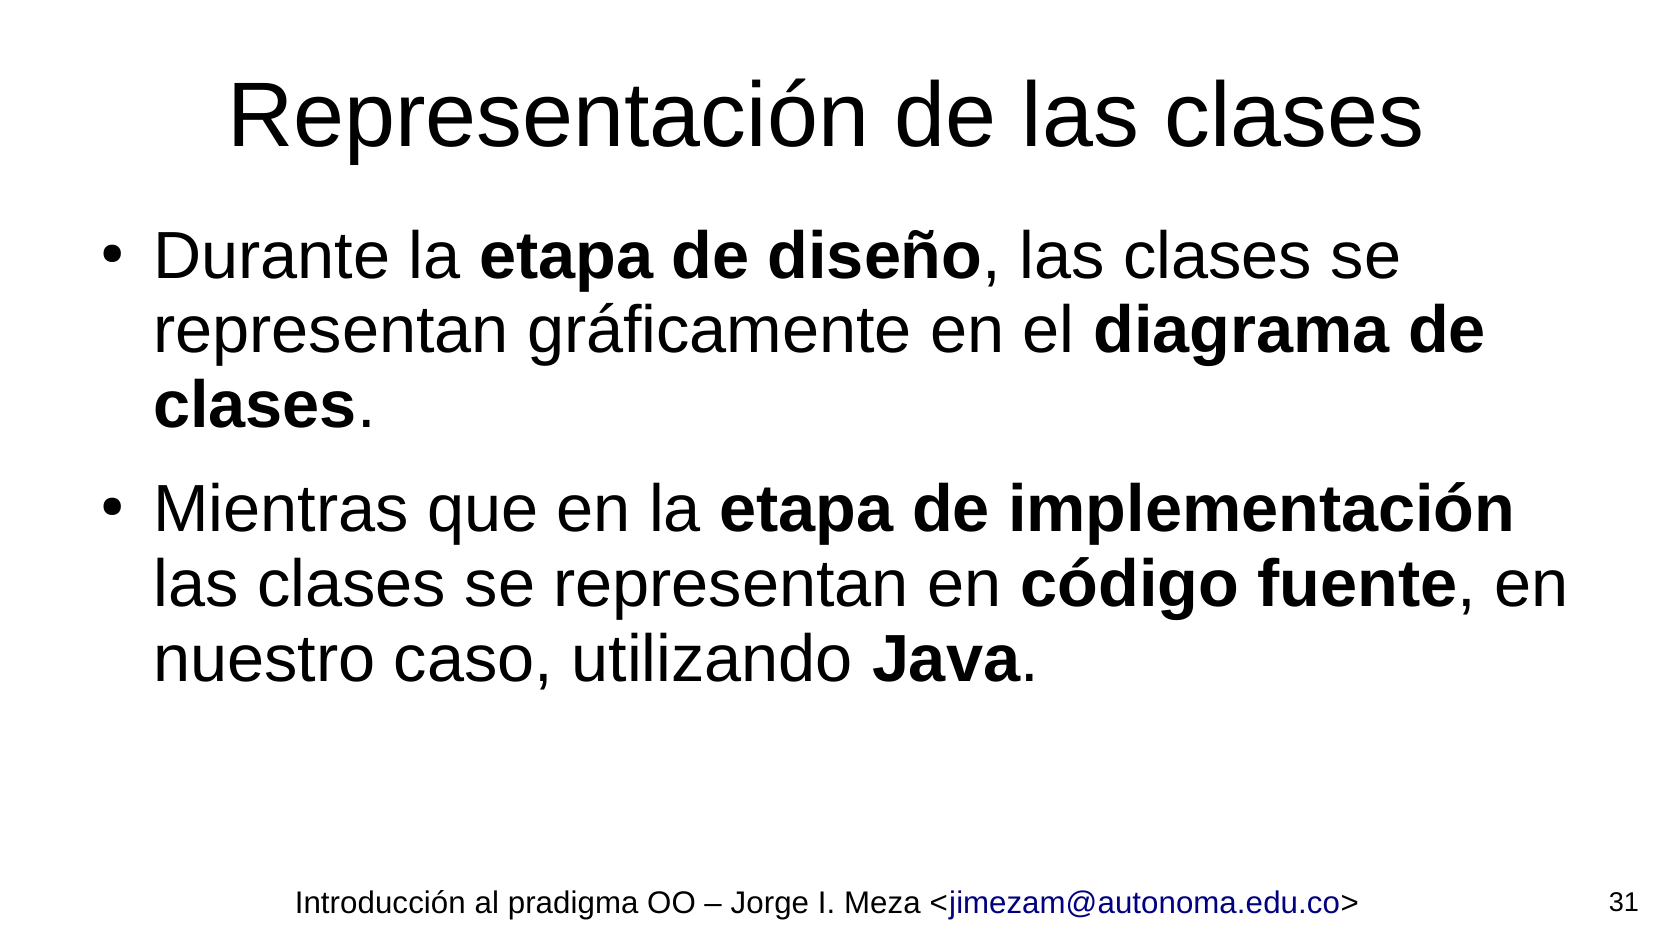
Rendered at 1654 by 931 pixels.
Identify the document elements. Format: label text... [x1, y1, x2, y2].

title Representación de las clases [82, 37, 1571, 193]
list Durante la etapa de diseño, las clases se representan gráficamente en el diagrama de clases. Mientras que en la etapa de implementación las clases se representan en código fuente, en nuestro caso, utilizando Java. [82, 217, 1571, 879]
